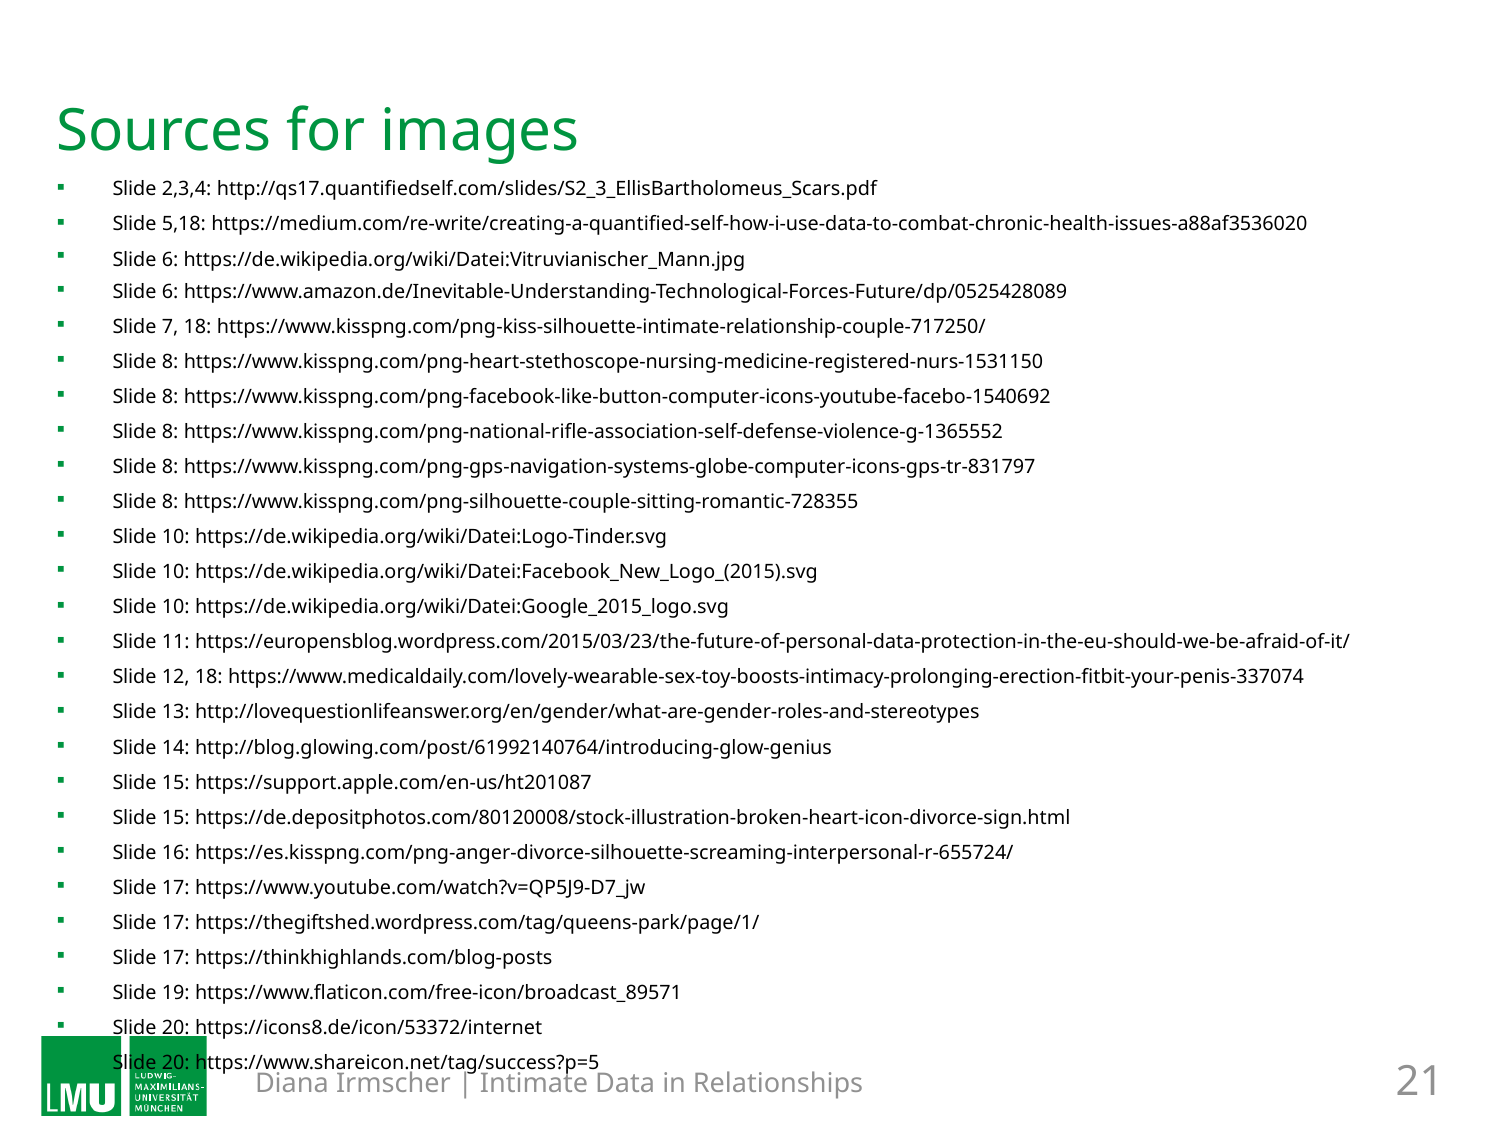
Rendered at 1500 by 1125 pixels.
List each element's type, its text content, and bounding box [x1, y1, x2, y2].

title Sources for images [41, 37, 1459, 217]
list Slide 2,3,4: http://qs17.quantifiedself.com/slides/S2_3_EllisBartholomeus_Scars.pdf Slide 5,18: https://medium.com/re-write/creating-a-quantified-self-how-i-use-data-to-combat-chronic-health-issues-a88af3536020 Slide 6: https://de.wikipedia.org/wiki/Datei:Vitruvianischer_Mann.jpg Slide 6: https://www.amazon.de/Inevitable-Understanding-Technological-Forces-Future/dp/0525428089 Slide 7, 18: https://www.kisspng.com/png-kiss-silhouette-intimate-relationship-couple-717250/ Slide 8: https://www.kisspng.com/png-heart-stethoscope-nursing-medicine-registered-nurs-1531150 Slide 8: https://www.kisspng.com/png-facebook-like-button-computer-icons-youtube-facebo-1540692 Slide 8: https://www.kisspng.com/png-national-rifle-association-self-defense-violence-g-1365552 Slide 8: https://www.kisspng.com/png-gps-navigation-systems-globe-computer-icons-gps-tr-831797 Slide 8: https://www.kisspng.com/png-silhouette-couple-sitting-romantic-728355 Slide 10: https://de.wikipedia.org/wiki/Datei:Logo-Tinder.svg Slide 10: https://de.wikipedia.org/wiki/Datei:Facebook_New_Logo_(2015).svg Slide 10: https://de.wikipedia.org/wiki/Datei:Google_2015_logo.svg Slide 11: https://europensblog.wordpress.com/2015/03/23/the-future-of-personal-data-protection-in-the-eu-should-we-be-afraid-of-it/ Slide 12, 18: https://www.medicaldaily.com/lovely-wearable-sex-toy-boosts-intimacy-prolonging-erection-fitbit-your-penis-337074 Slide 13: http://lovequestionlifeanswer.org/en/gender/what-are-gender-roles-and-stereotypes Slide 14: http://blog.glowing.com/post/61992140764/introducing-glow-genius Slide 15: https://support.apple.com/en-us/ht201087 Slide 15: https://de.depositphotos.com/80120008/stock-illustration-broken-heart-icon-divorce-sign.html Slide 16: https://es.kisspng.com/png-anger-divorce-silhouette-screaming-interpersonal-r-655724/ Slide 17: https://www.youtube.com/watch?v=QP5J9-D7_jw Slide 17: https://thegiftshed.wordpress.com/tag/queens-park/page/1/ Slide 17: https://thinkhighlands.com/blog-posts Slide 19: https://www.flaticon.com/free-icon/broadcast_89571 Slide 20: https://icons8.de/icon/53372/internet Slide 20: https://www.shareicon.net/tag/success?p=5 [41, 217, 1459, 1028]
footer Diana Irmscher | Intimate Data in Relationships [240, 1046, 963, 1117]
slide_number 20 [1014, 1046, 1459, 1117]
